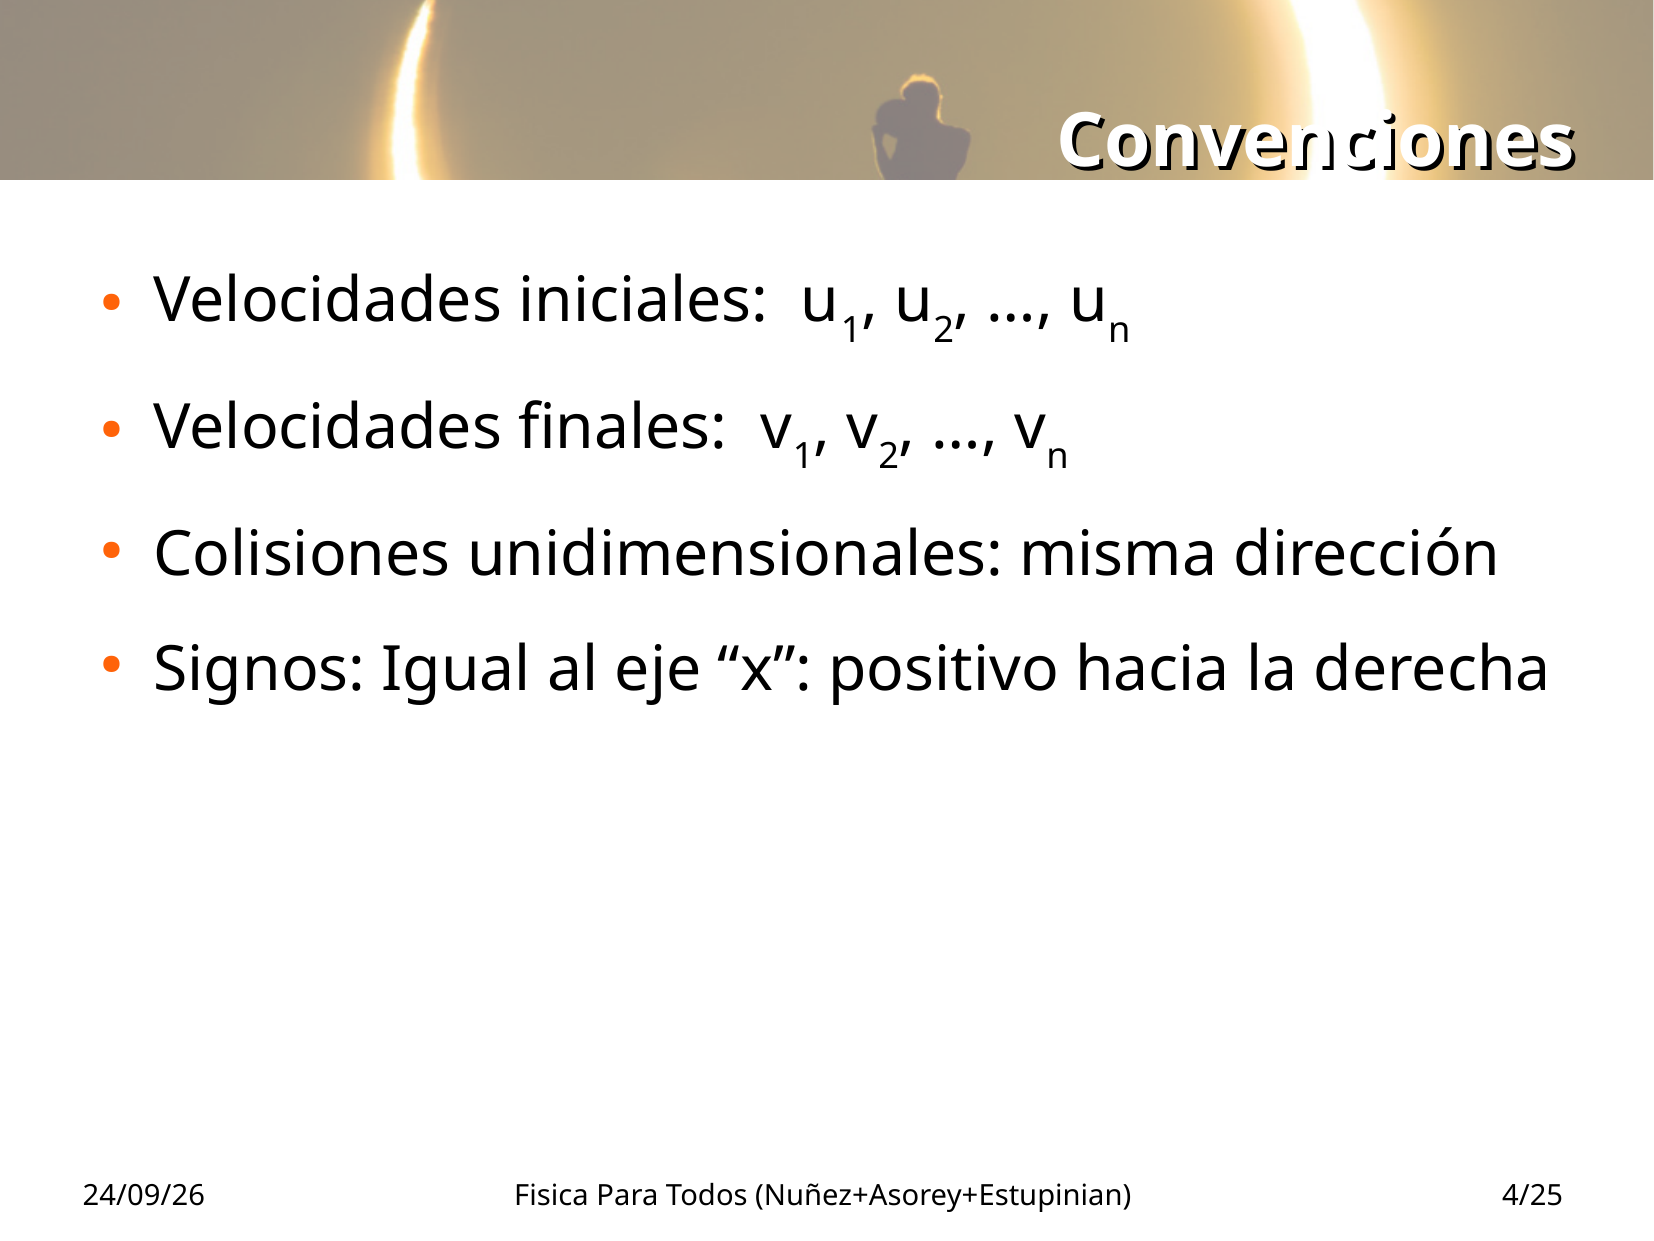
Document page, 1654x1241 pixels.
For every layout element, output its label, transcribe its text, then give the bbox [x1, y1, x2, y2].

list Velocidades iniciales: u1, u2, …, un Velocidades finales: v1, v2, …, vn Colisiones unidimensionales: misma dirección Signos: Igual al eje “x”: positivo hacia la derecha [82, 255, 1571, 1171]
title Convenciones [86, 49, 1576, 226]
picture [0, 0, 1654, 180]
